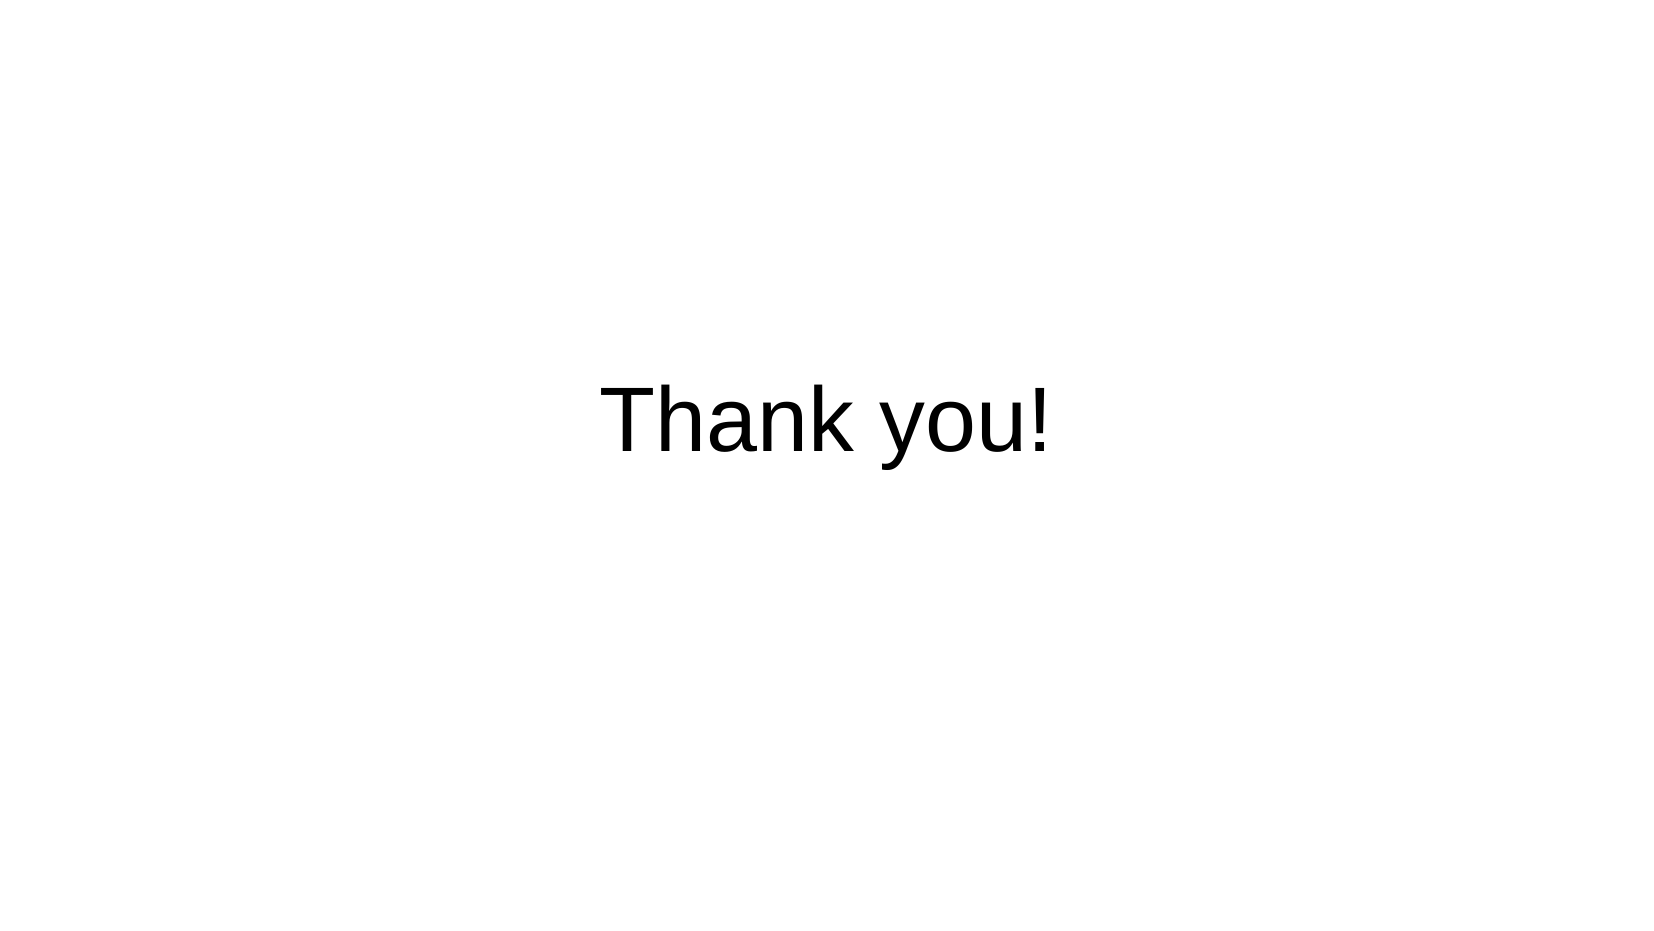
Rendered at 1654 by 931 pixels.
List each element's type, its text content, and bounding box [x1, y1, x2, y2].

title Thank you! [82, 342, 1571, 498]
